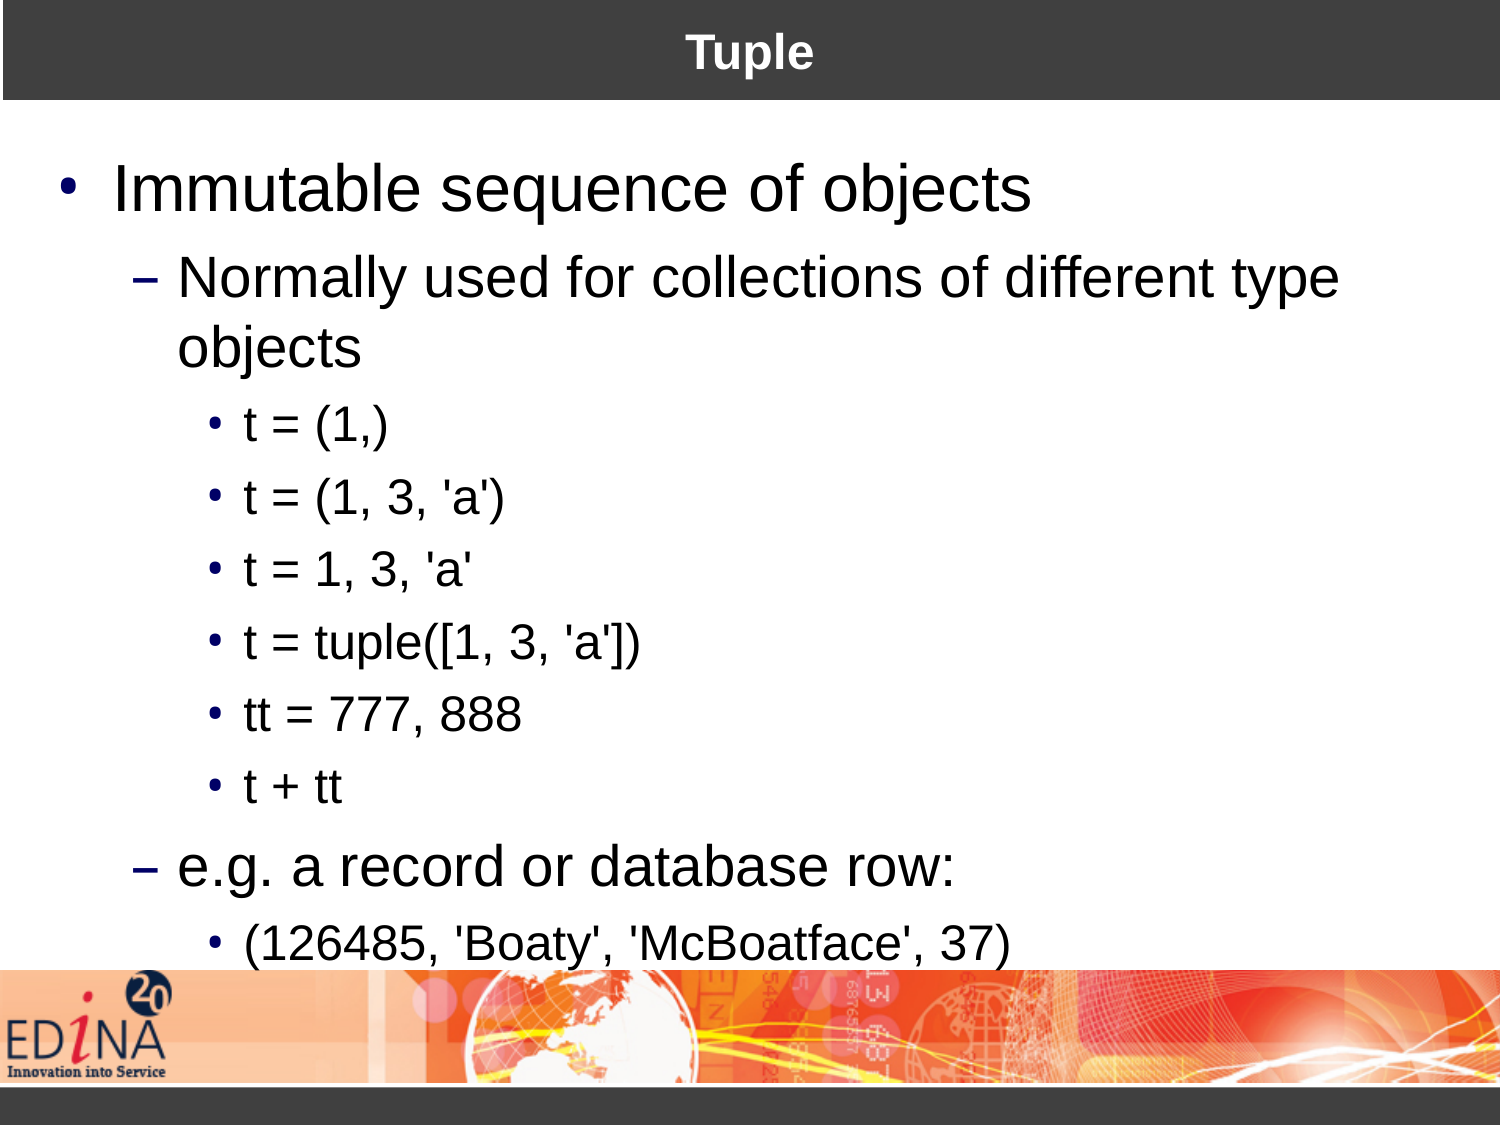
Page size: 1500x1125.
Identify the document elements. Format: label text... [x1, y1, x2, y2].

title Tuple [0, 0, 1500, 100]
picture [0, 970, 1500, 1083]
list Immutable sequence of objects Normally used for collections of different type objects t = (1,) t = (1, 3, 'a') t = 1, 3, 'a' t = tuple([1, 3, 'a']) tt = 777, 888 t + tt e.g. a record or database row: (126485, 'Boaty', 'McBoatface', 37) [41, 137, 1424, 1024]
